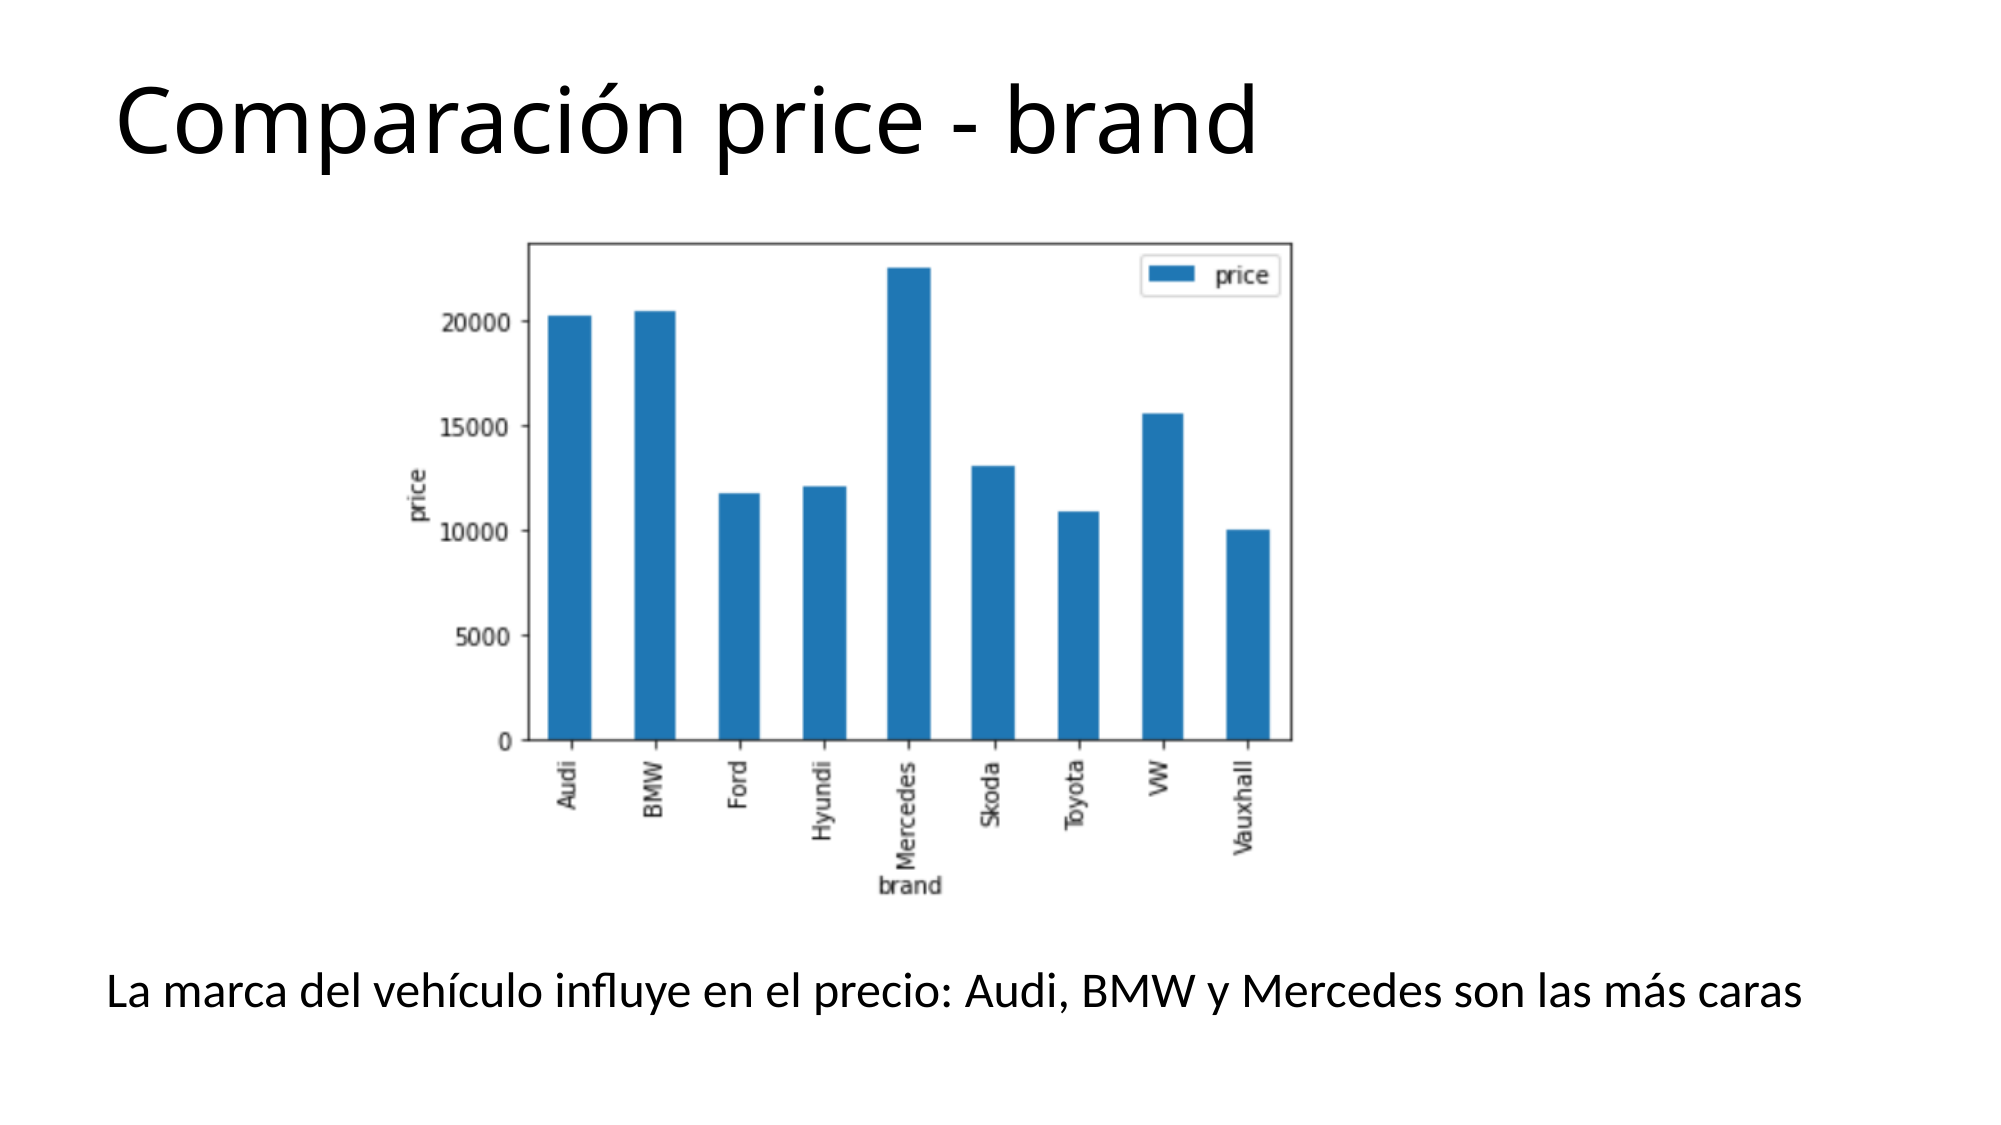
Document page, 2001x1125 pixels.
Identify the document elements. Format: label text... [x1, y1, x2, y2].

text_box La marca del vehículo influye en el precio: Audi, BMW y Mercedes son las más caras [91, 950, 1834, 1027]
text_box Comparación price - brand [99, 15, 1825, 233]
picture [332, 233, 1402, 920]
